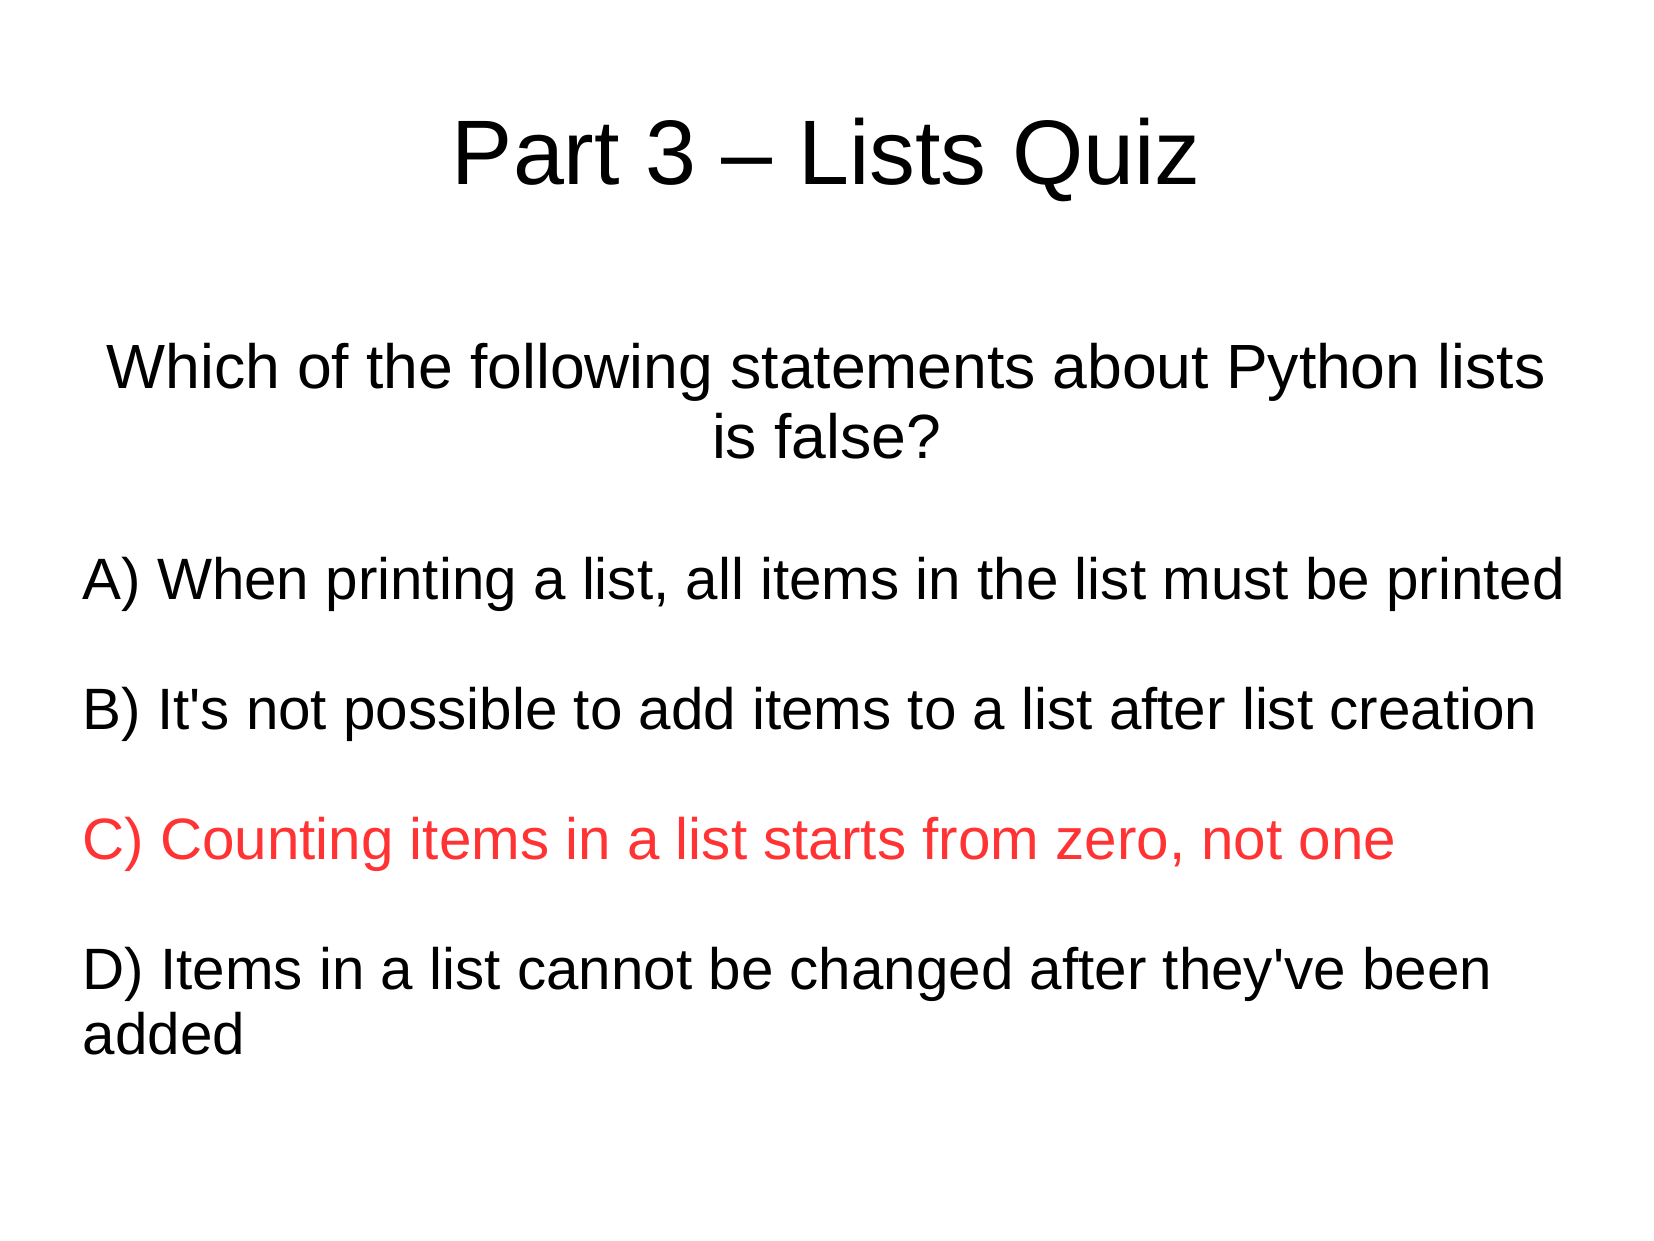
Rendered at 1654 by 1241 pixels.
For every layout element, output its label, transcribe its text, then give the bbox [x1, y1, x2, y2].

subtitle Which of the following statements about Python lists is false? A) When printing a list, all items in the list must be printed B) It's not possible to add items to a list after list creation C) Counting items in a list starts from zero, not one D) Items in a list cannot be changed after they've been added [82, 288, 1571, 1111]
title Part 3 – Lists Quiz [82, 49, 1571, 257]
